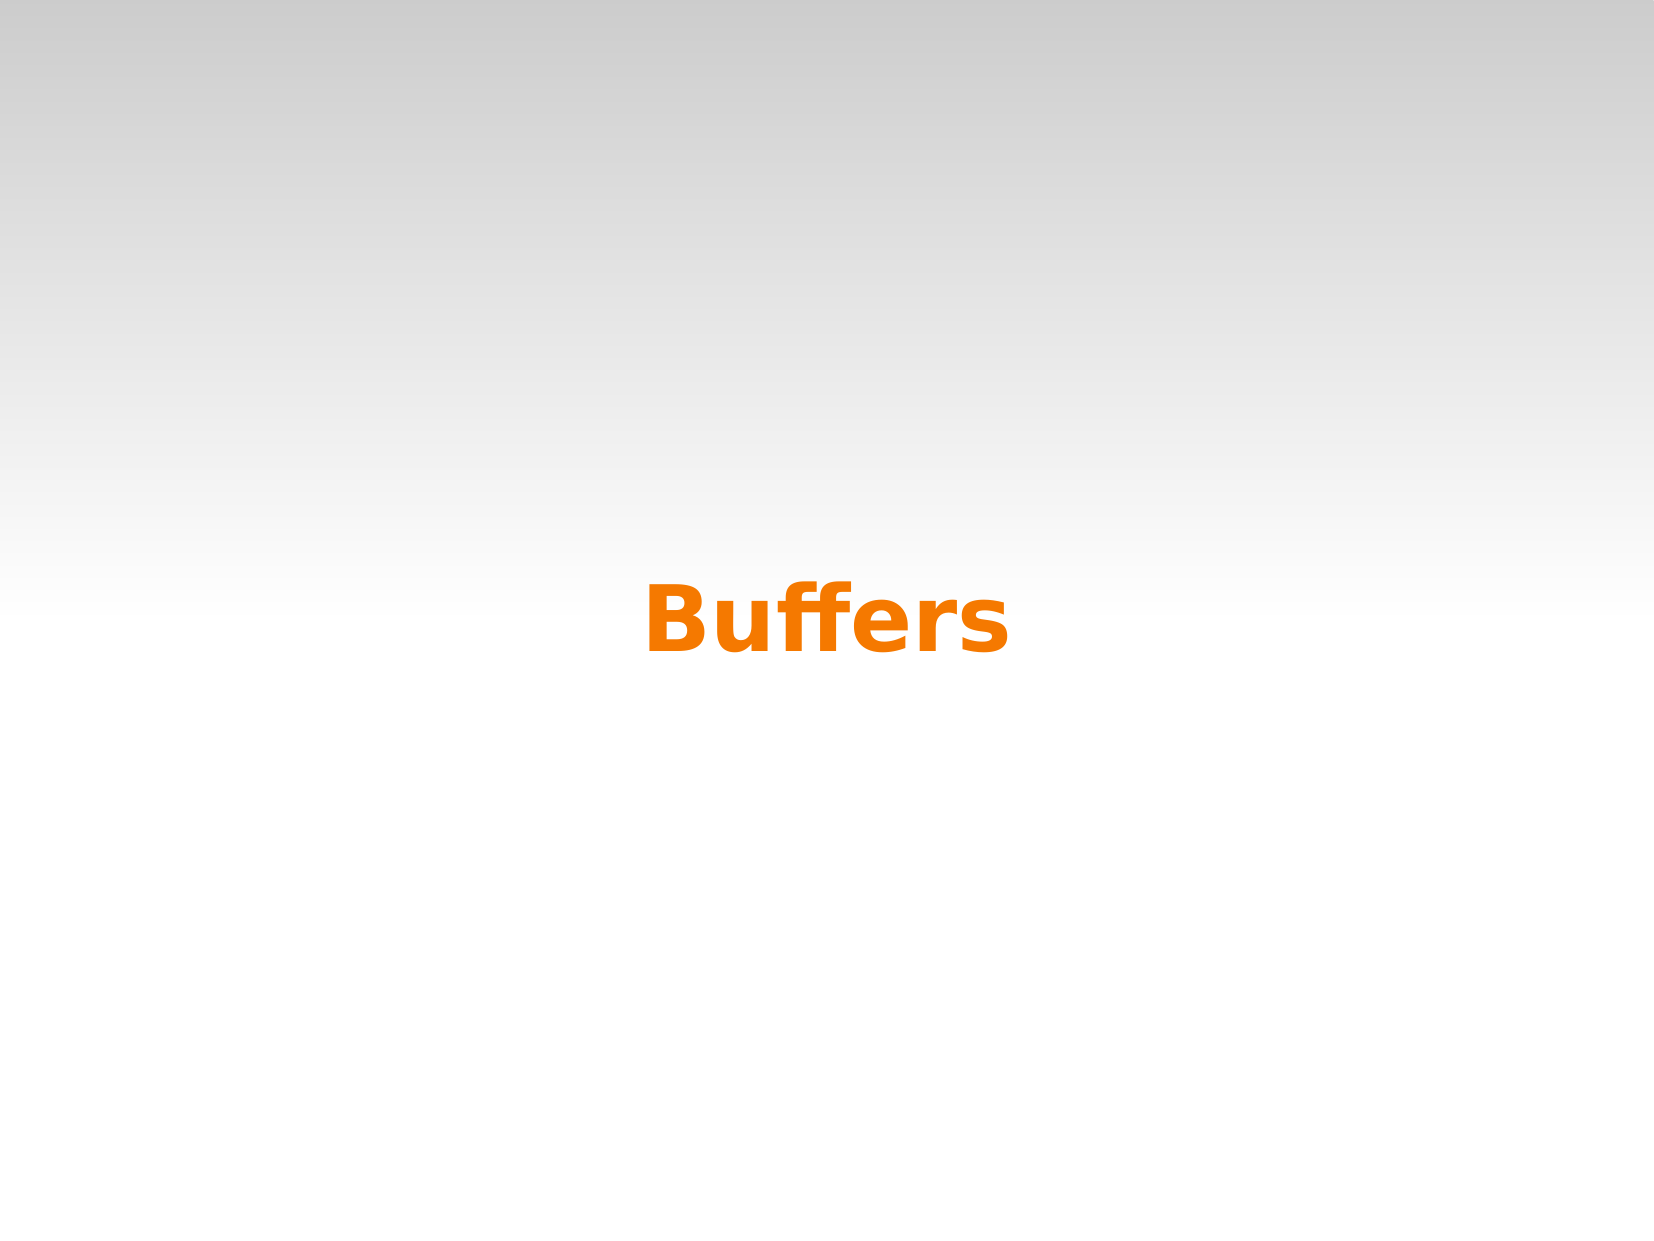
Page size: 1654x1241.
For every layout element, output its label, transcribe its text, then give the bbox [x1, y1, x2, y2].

title Buffers [82, 516, 1571, 724]
